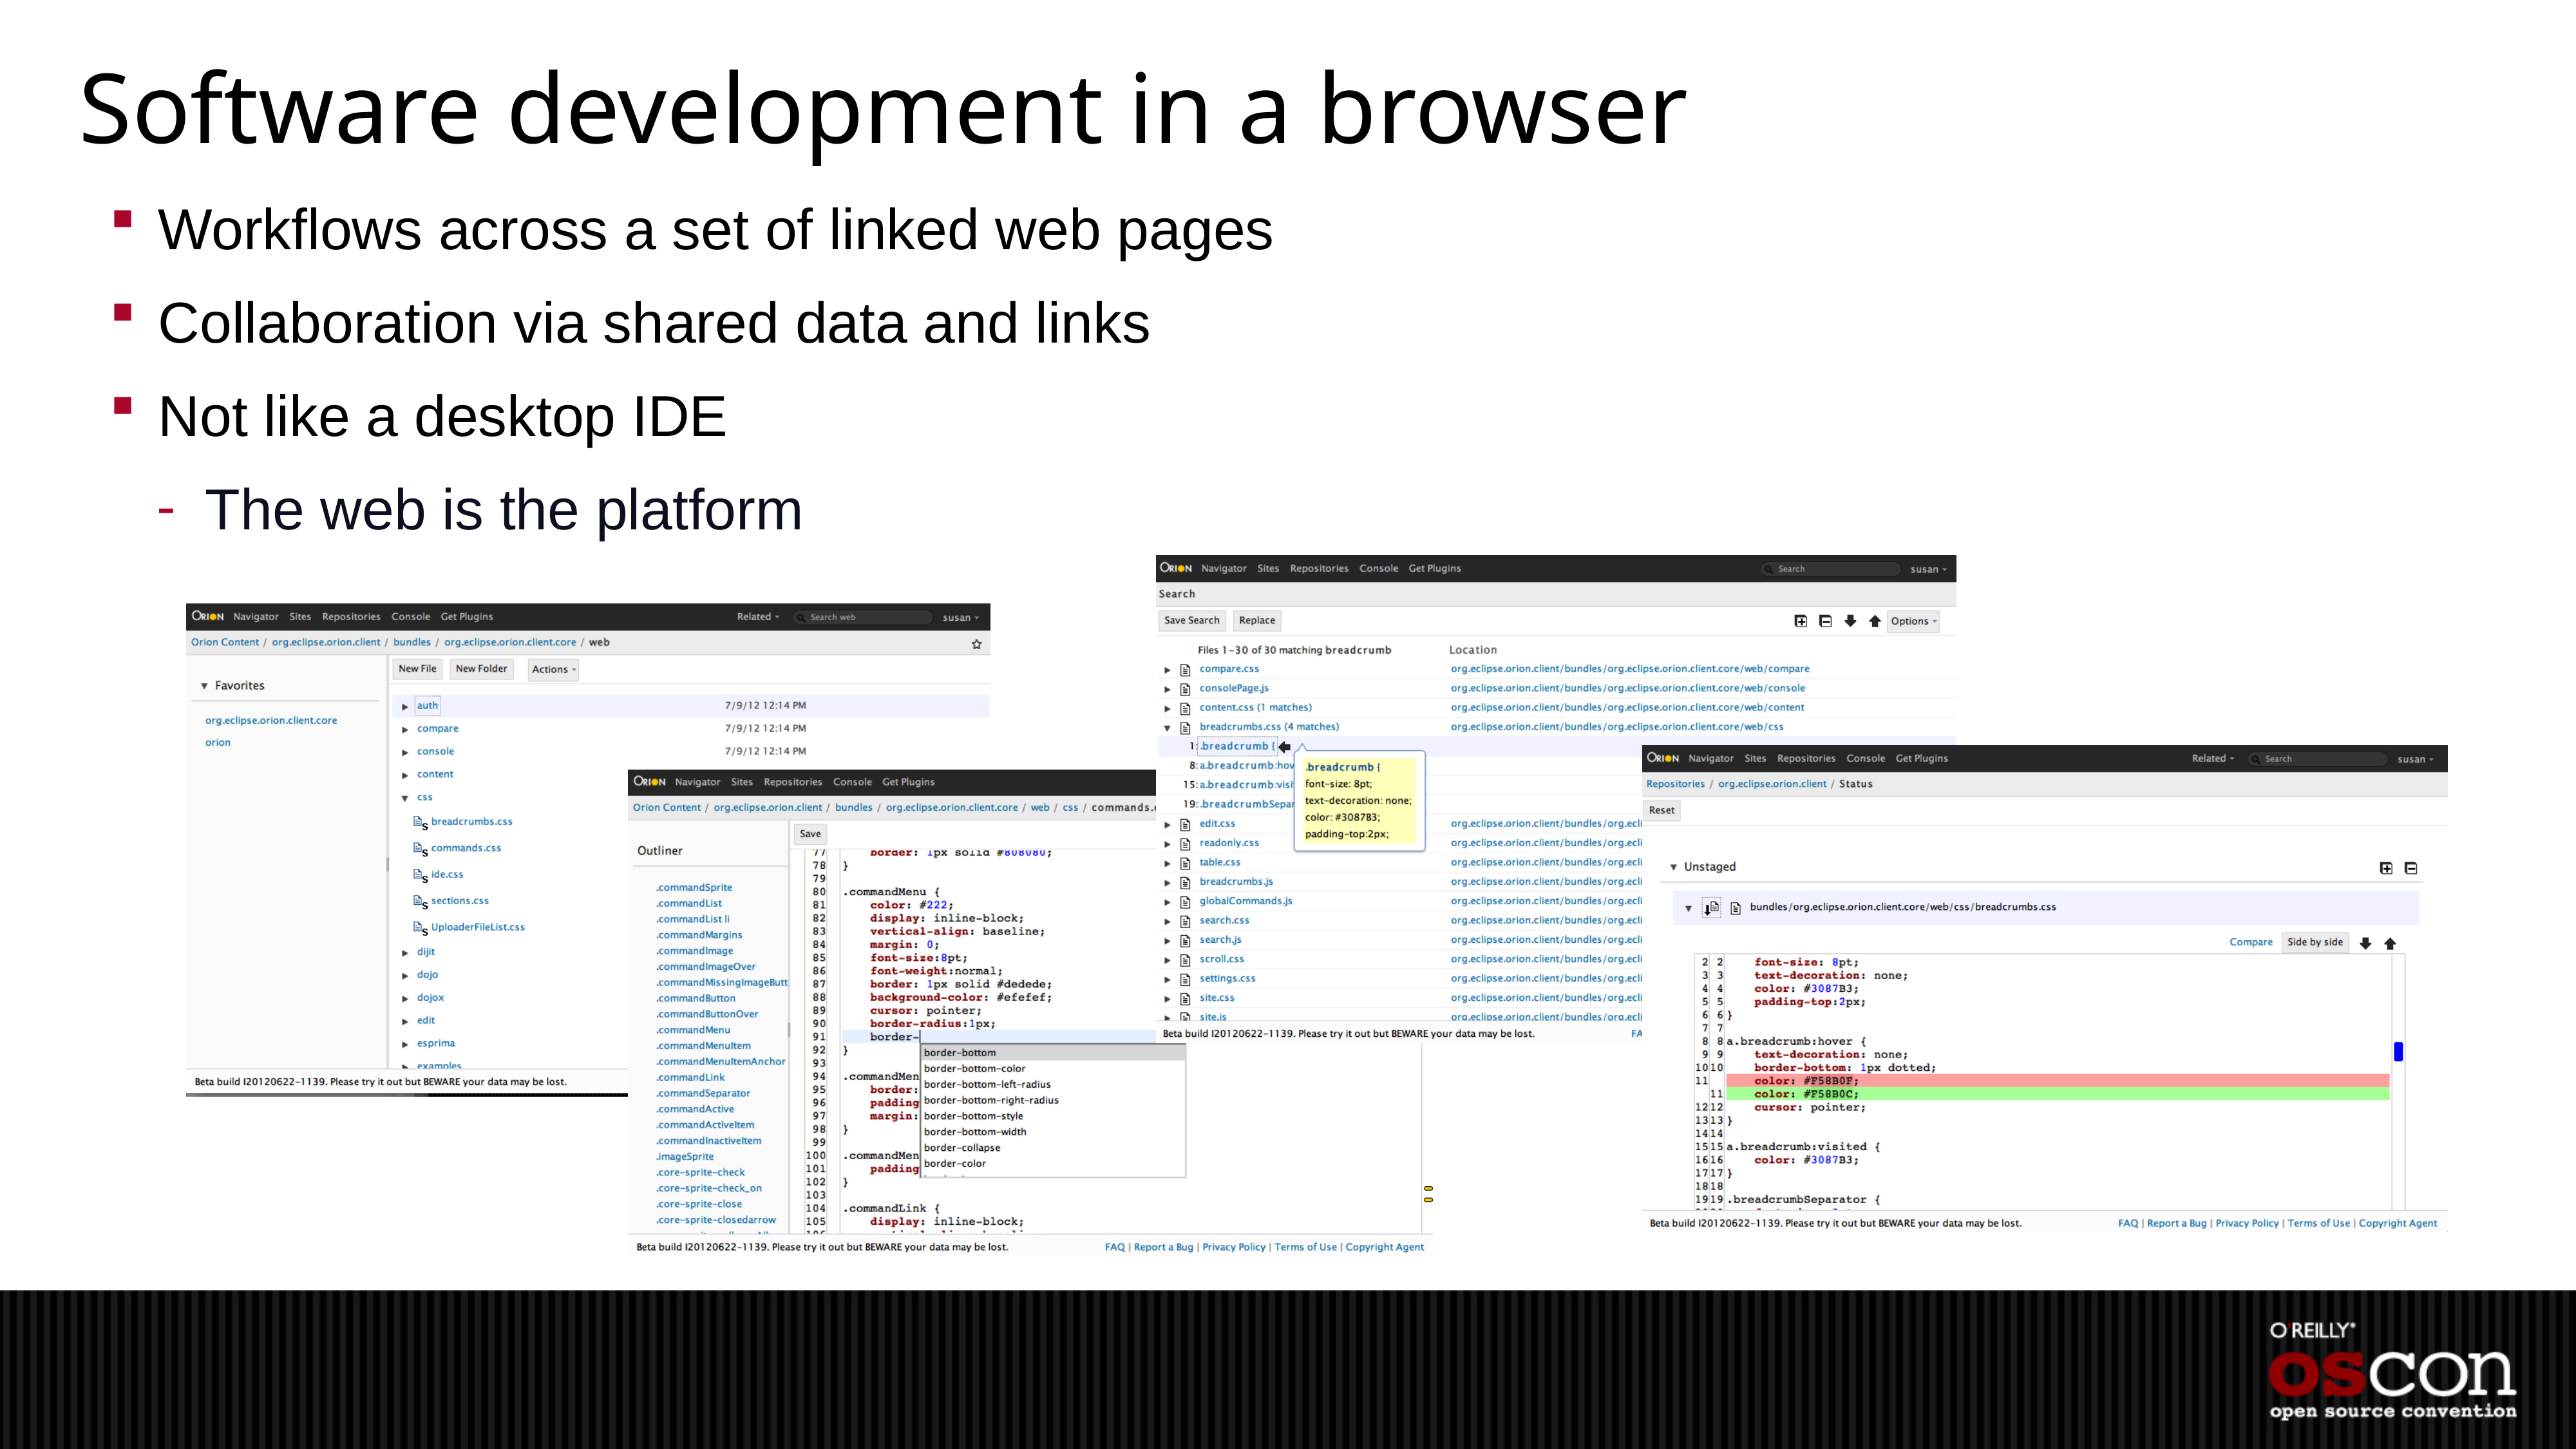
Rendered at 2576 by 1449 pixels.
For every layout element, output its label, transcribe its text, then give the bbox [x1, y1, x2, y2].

picture [0, 0, 2576, 1449]
title Software development in a browser [73, 17, 2503, 192]
list Workflows across a set of linked web pages Collaboration via shared data and links Not like a desktop IDE The web is the platform [76, 191, 2505, 1449]
picture [186, 555, 2448, 1256]
